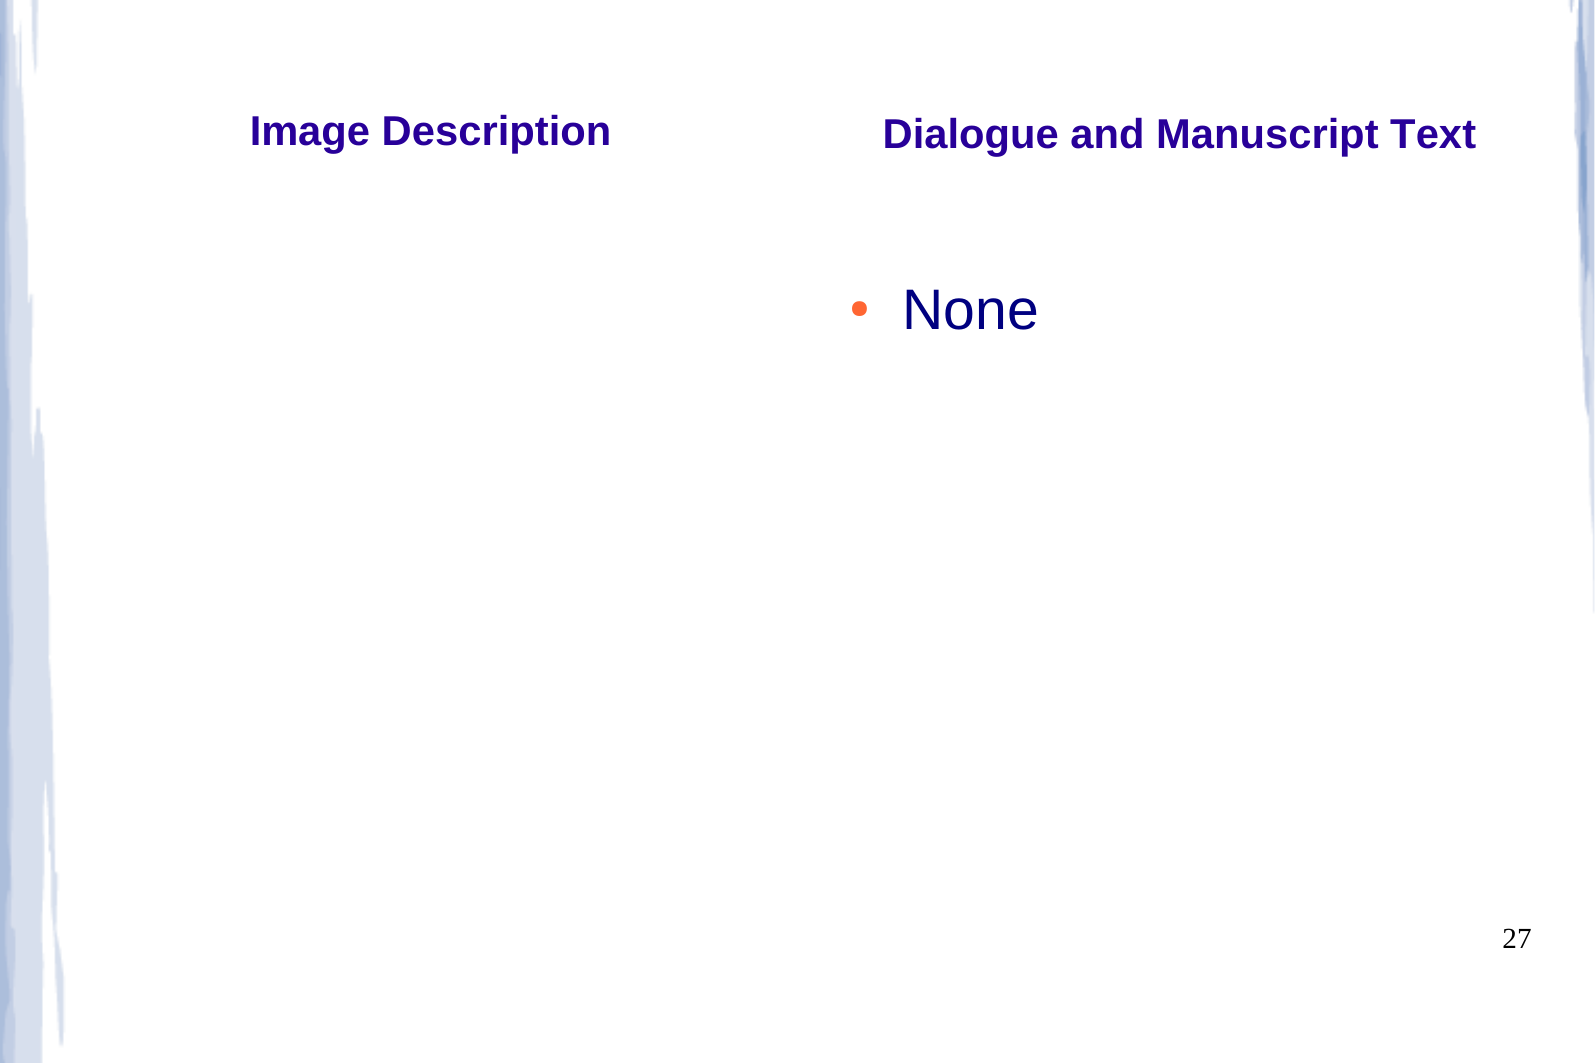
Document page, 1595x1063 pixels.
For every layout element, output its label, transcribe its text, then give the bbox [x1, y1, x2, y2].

title Image Description [79, 42, 796, 220]
picture [0, 0, 1595, 1063]
list None [831, 278, 1516, 931]
title Dialogue and Manuscript Text [825, 45, 1541, 223]
